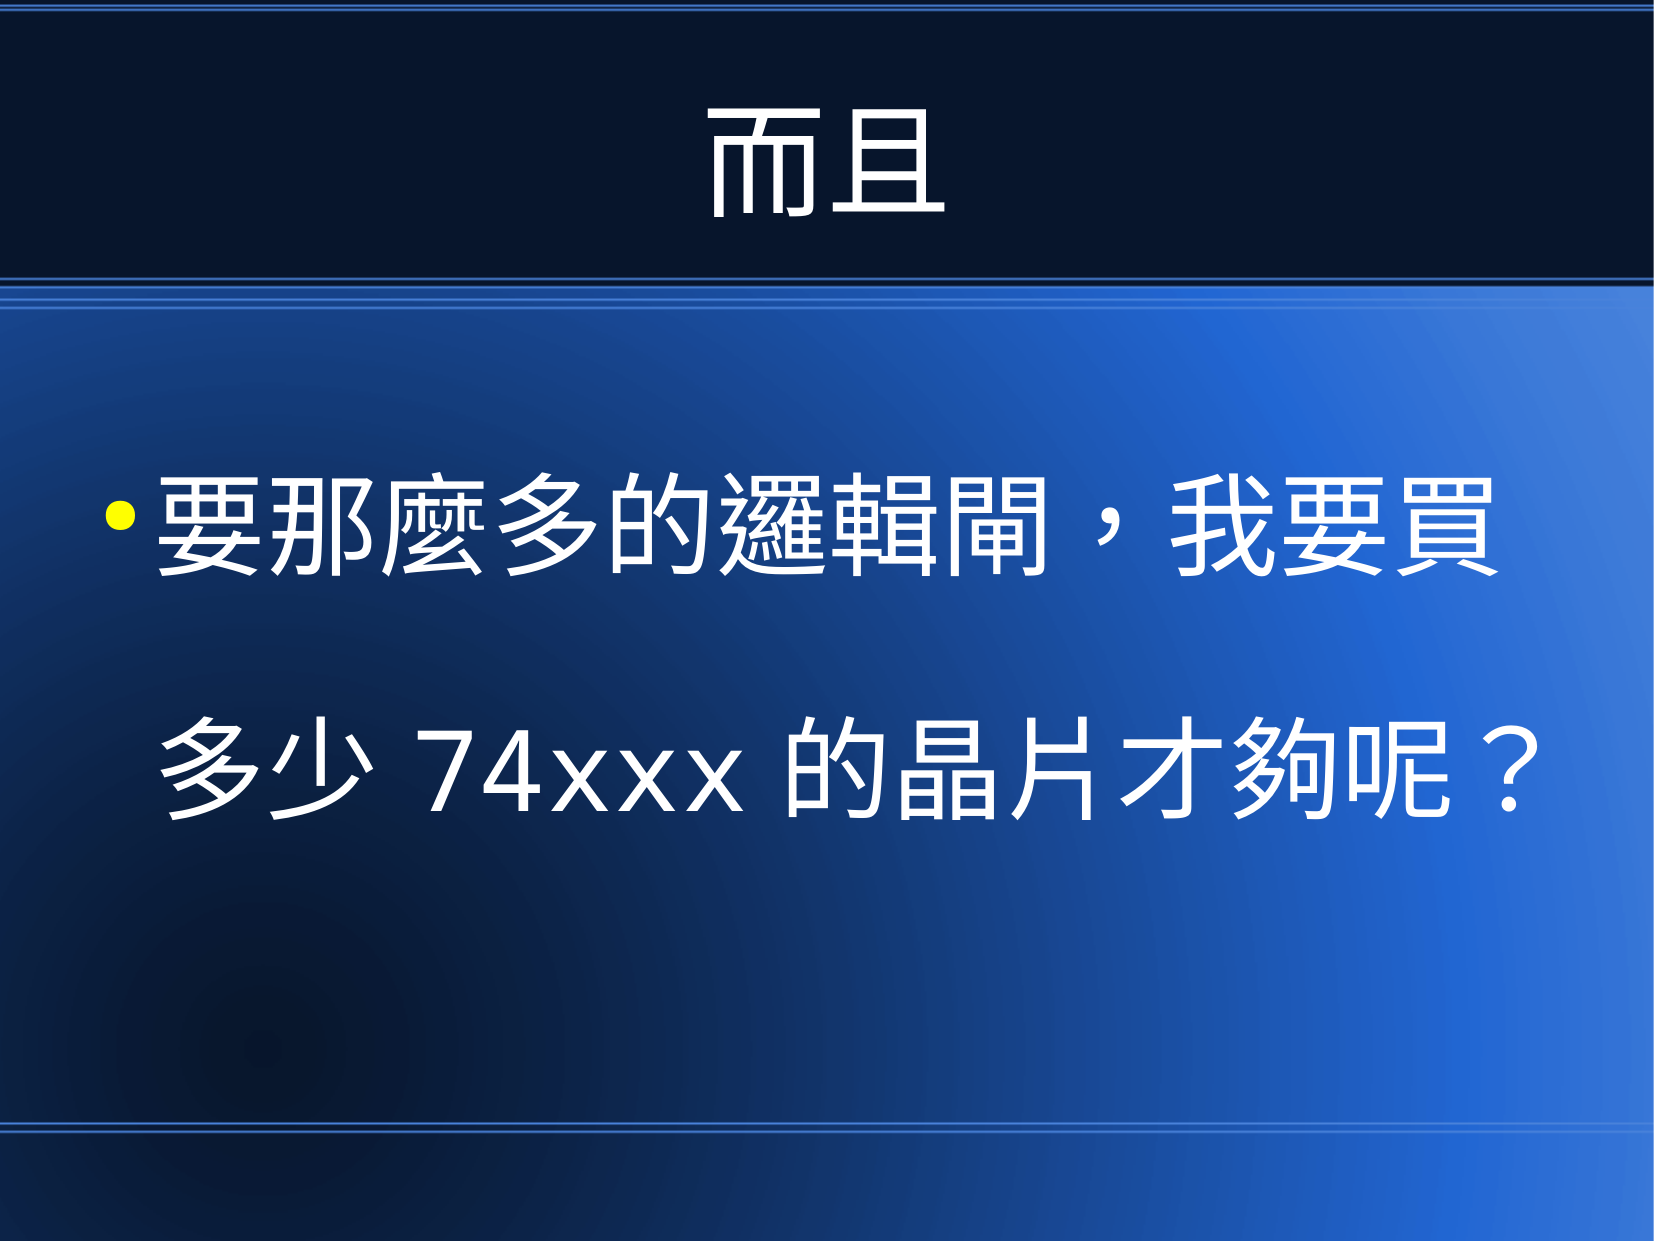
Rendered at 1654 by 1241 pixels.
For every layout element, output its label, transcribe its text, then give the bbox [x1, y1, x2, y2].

picture [0, 0, 1654, 1241]
title 而且 [82, 49, 1571, 257]
list 要那麼多的邏輯閘，我要買多少74xxx的晶片才夠呢？ [82, 355, 1571, 1241]
